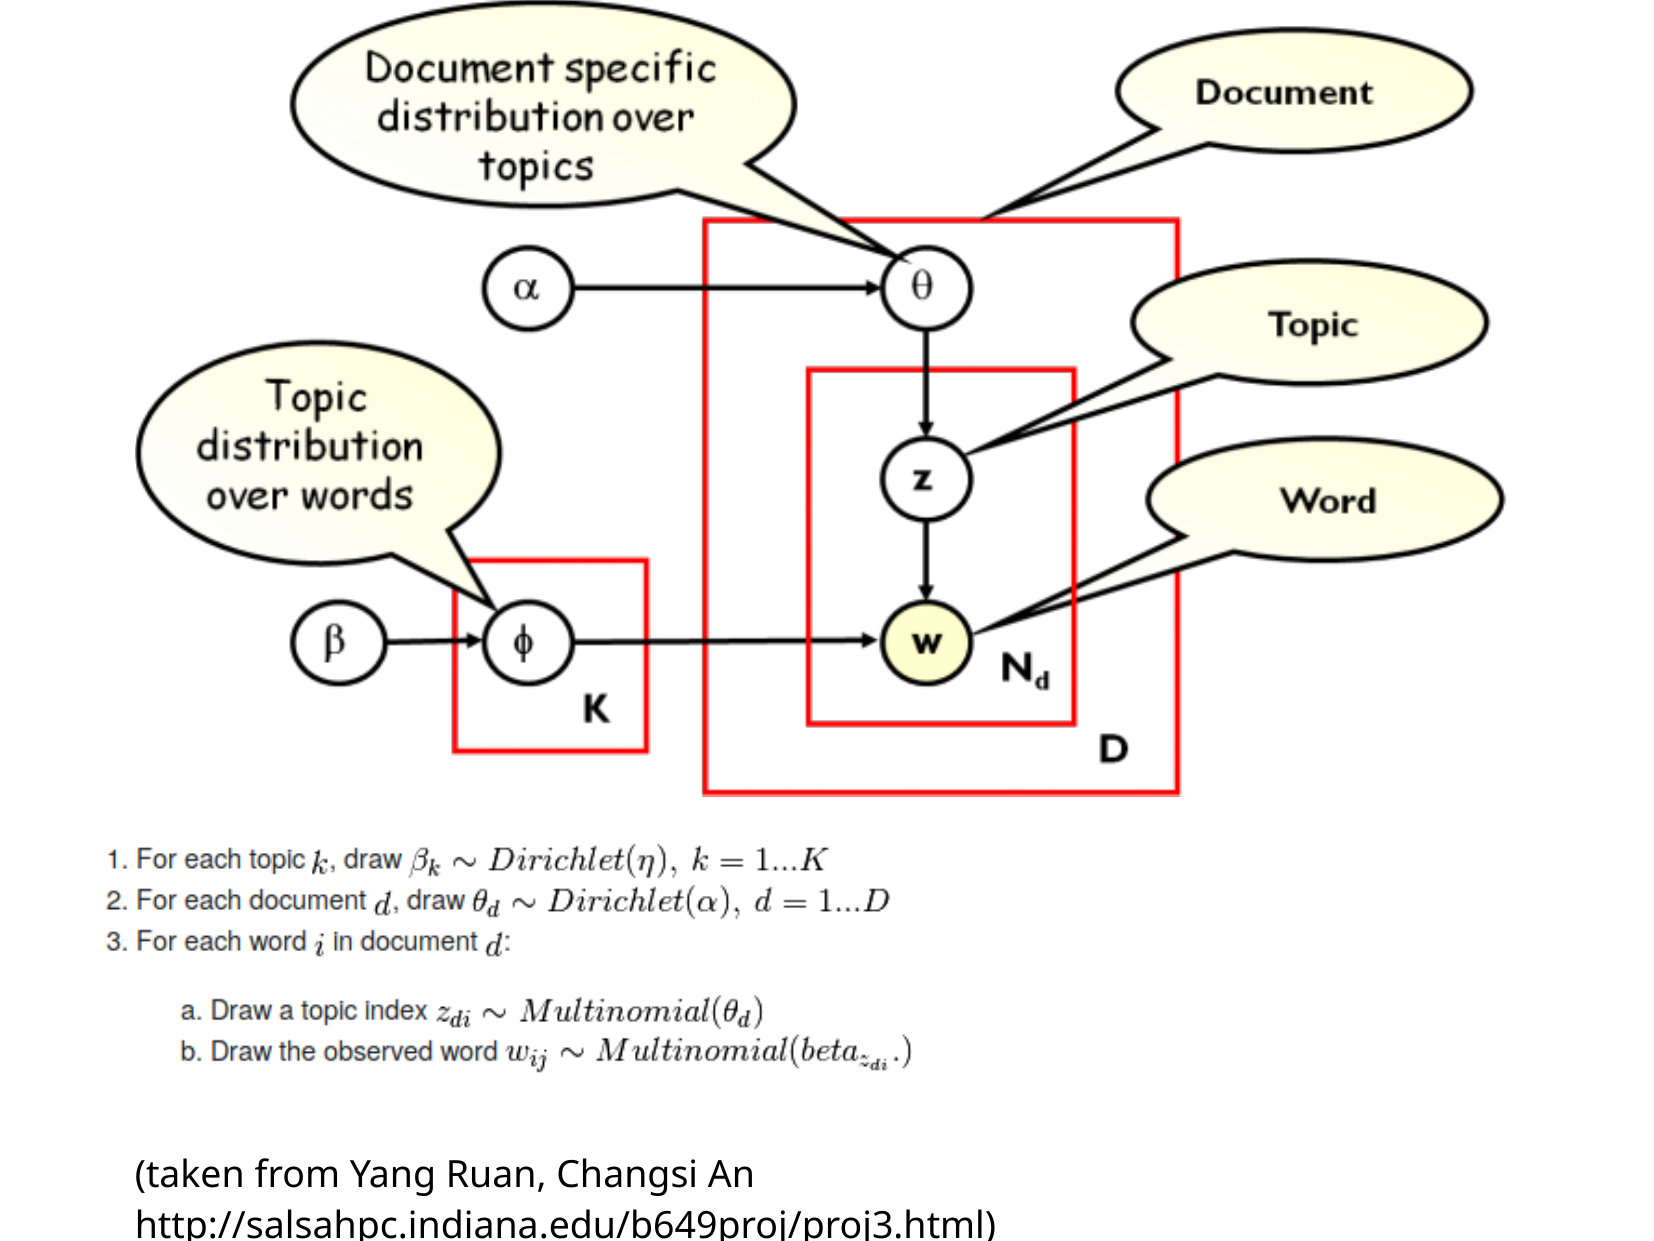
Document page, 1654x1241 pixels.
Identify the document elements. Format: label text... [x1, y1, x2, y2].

picture [90, 824, 983, 1106]
text_box (taken from Yang Ruan, Changsi An http://salsahpc.indiana.edu/b649proj/proj3.html) [120, 1140, 1486, 1211]
picture [135, 0, 1517, 797]
